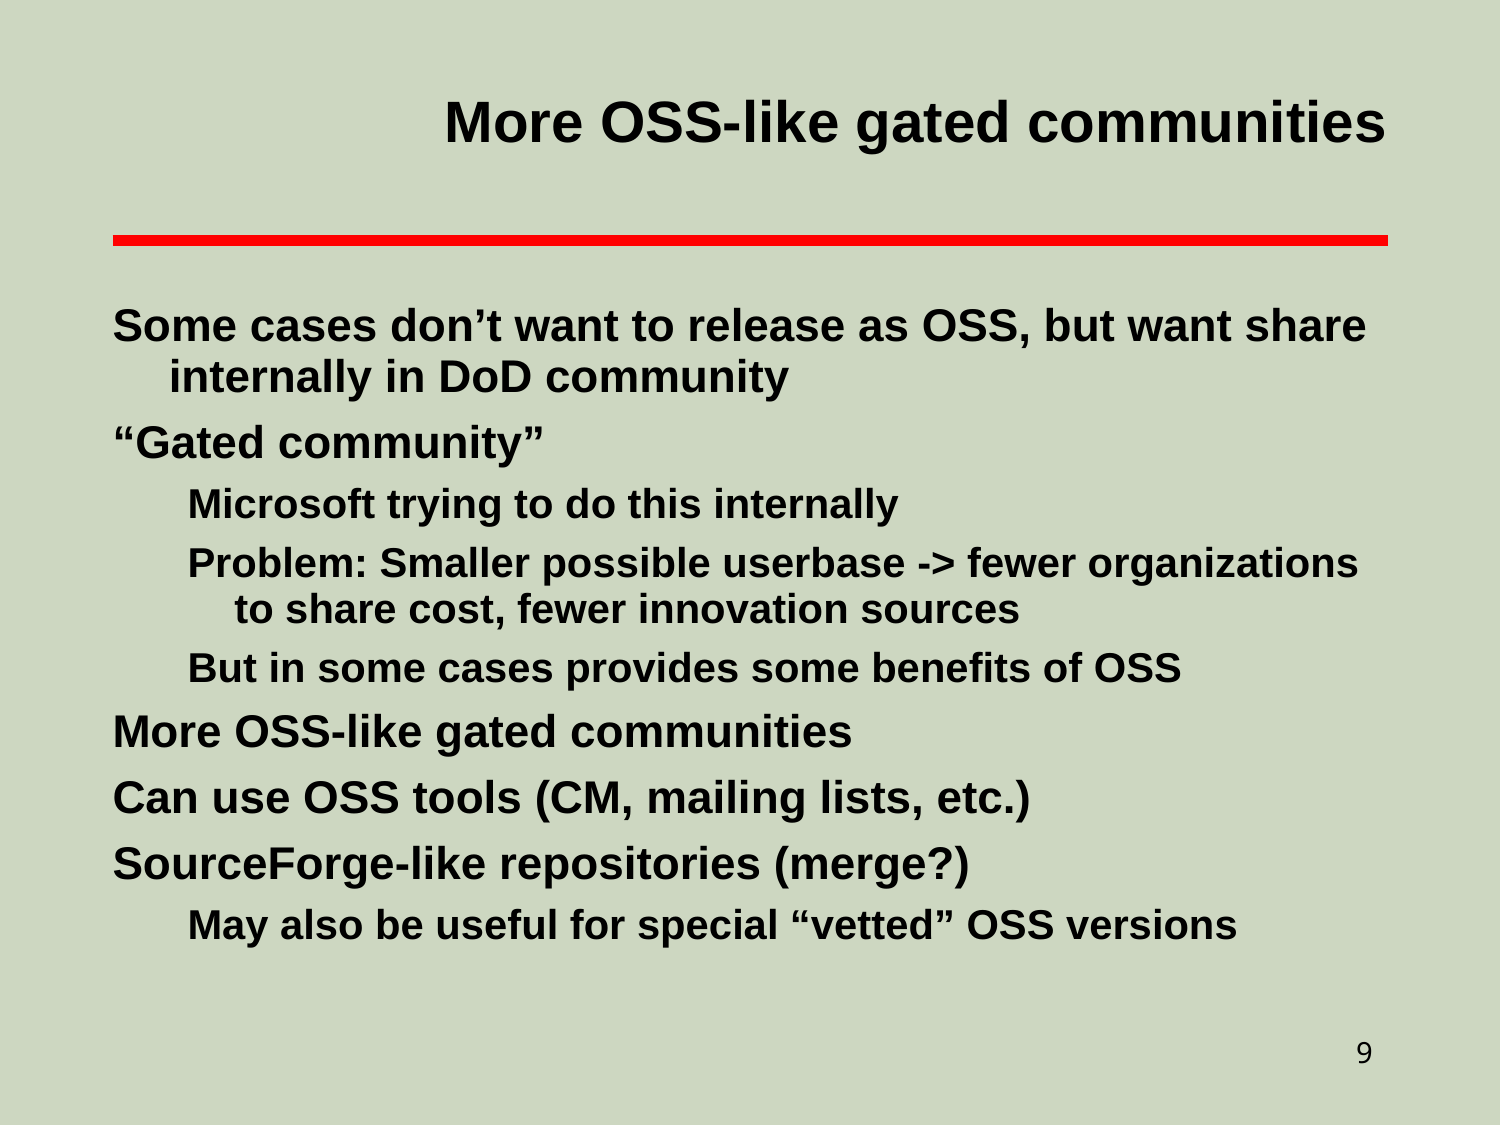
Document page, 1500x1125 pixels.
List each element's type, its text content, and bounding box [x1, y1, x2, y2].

title More OSS-like gated communities [337, 89, 1388, 220]
list Some cases don’t want to release as OSS, but want share internally in DoD community “Gated community” Microsoft trying to do this internally Problem: Smaller possible userbase -> fewer organizations to share cost, fewer innovation sources But in some cases provides some benefits of OSS More OSS-like gated communities Can use OSS tools (CM, mailing lists, etc.) SourceForge-like repositories (merge?) May also be useful for special “vetted” OSS versions [112, 299, 1388, 1098]
